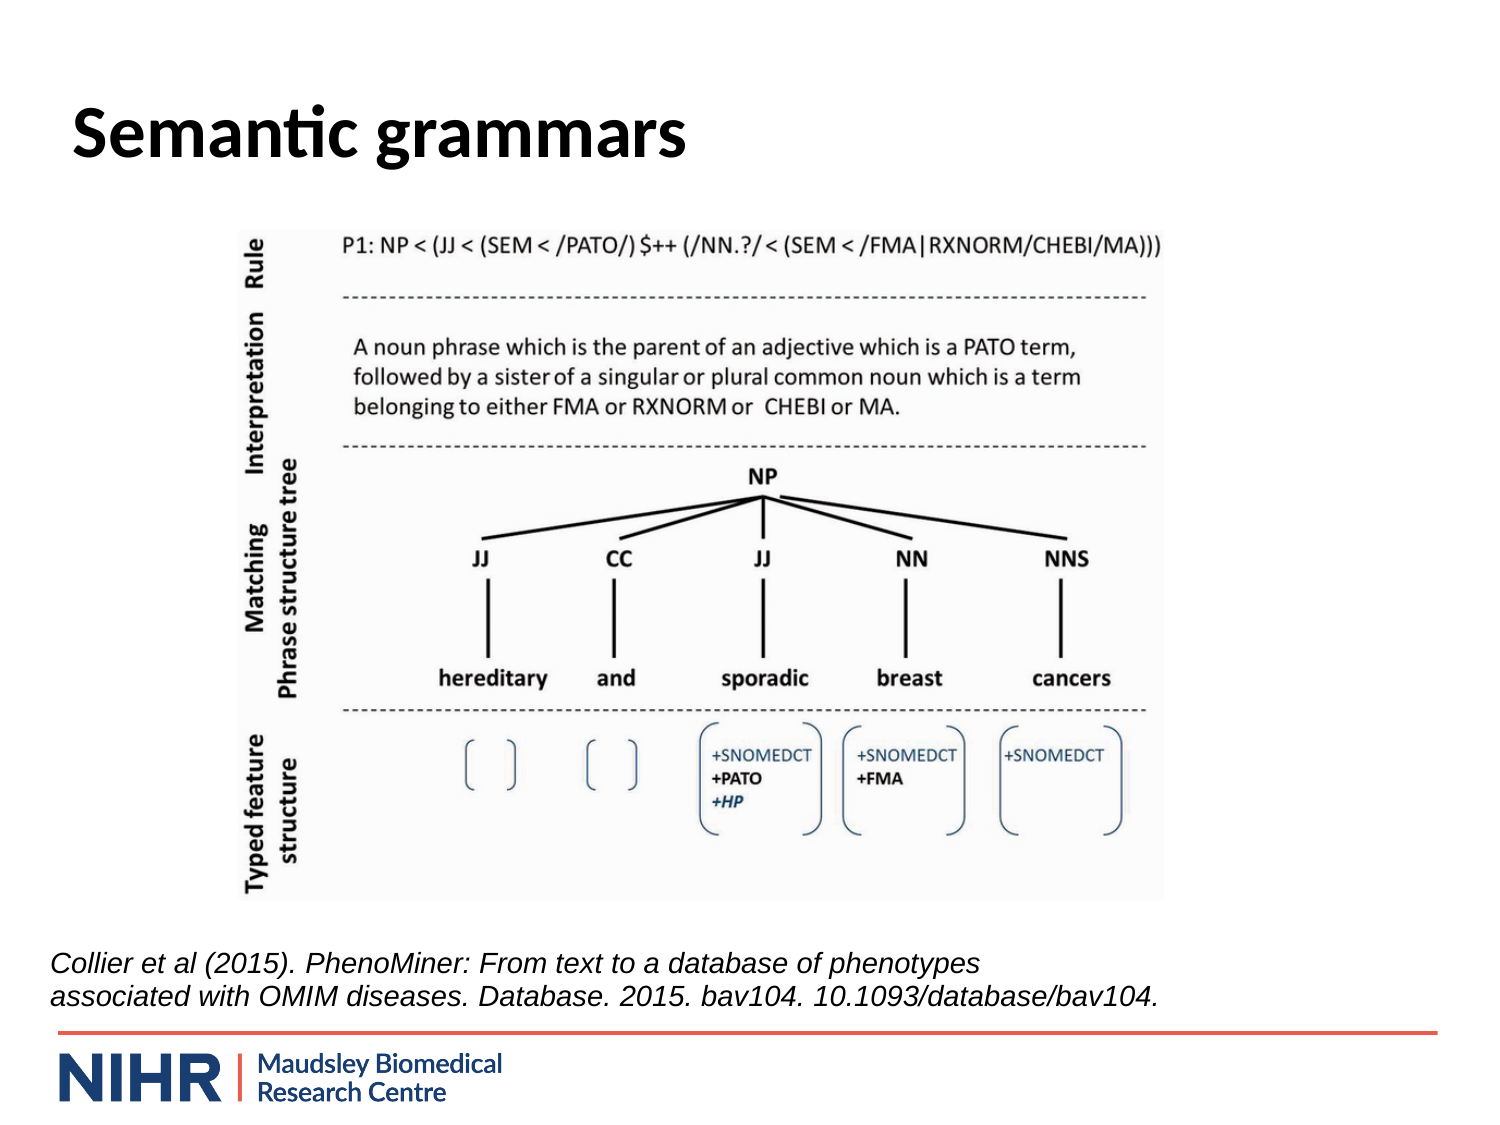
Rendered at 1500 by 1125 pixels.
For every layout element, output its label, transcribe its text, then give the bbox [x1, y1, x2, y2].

picture [238, 237, 1164, 901]
text_box Collier et al (2015). PhenoMiner: From text to a database of phenotypes associated with OMIM diseases. Database. 2015. bav104. 10.1093/database/bav104. [35, 939, 1453, 1081]
title Semantic grammars [72, 41, 1423, 237]
picture [29, 1018, 531, 1125]
